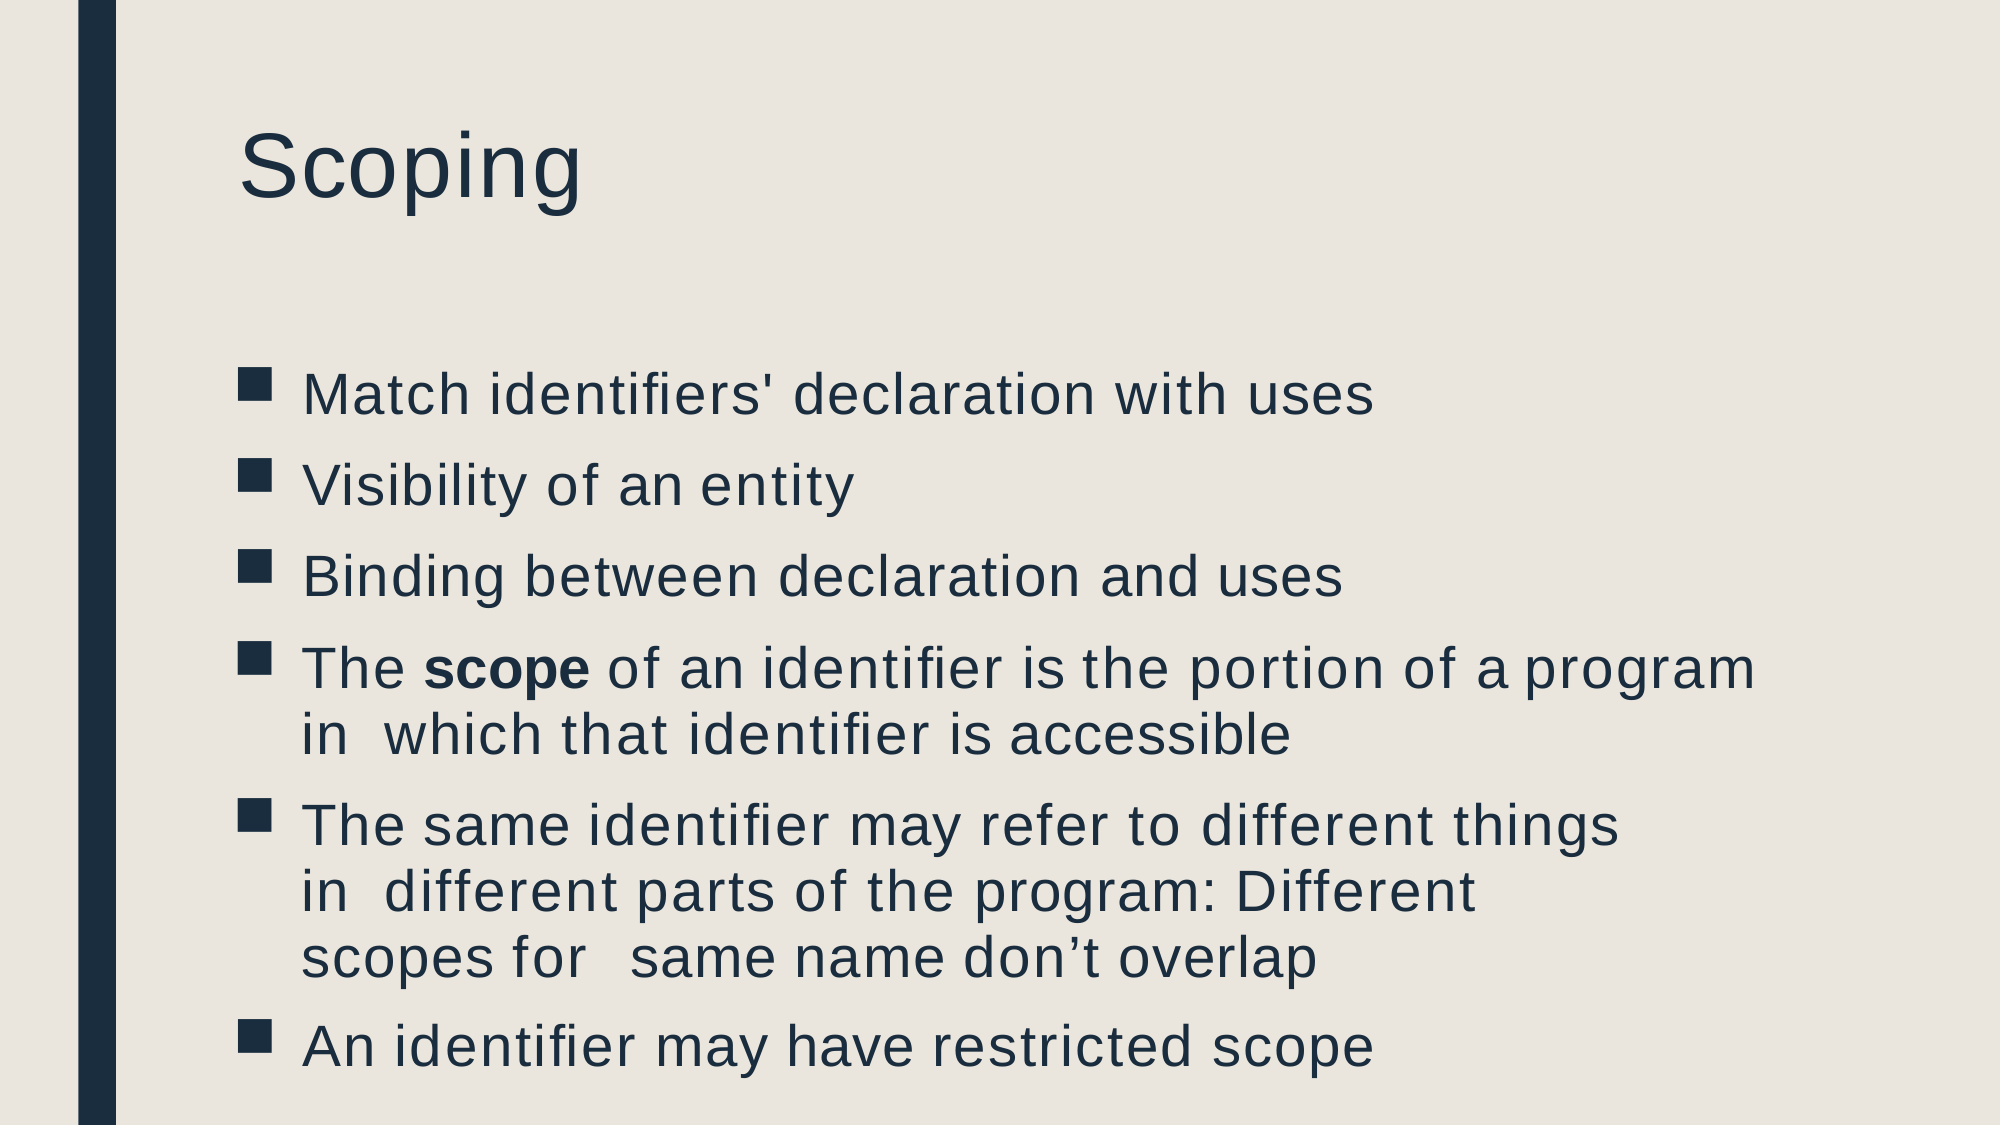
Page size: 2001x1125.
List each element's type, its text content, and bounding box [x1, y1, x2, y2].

title Scoping [236, 103, 590, 294]
text_box Match identiﬁers' declaration with uses Visibility of an entity Binding between declaration and uses The scope of an identiﬁer is the portion of a program in which that identiﬁer is accessible The same identiﬁer may refer to different things in different parts of the program: Different scopes for same name don’t overlap An identiﬁer may have restricted scope [230, 333, 1784, 1079]
